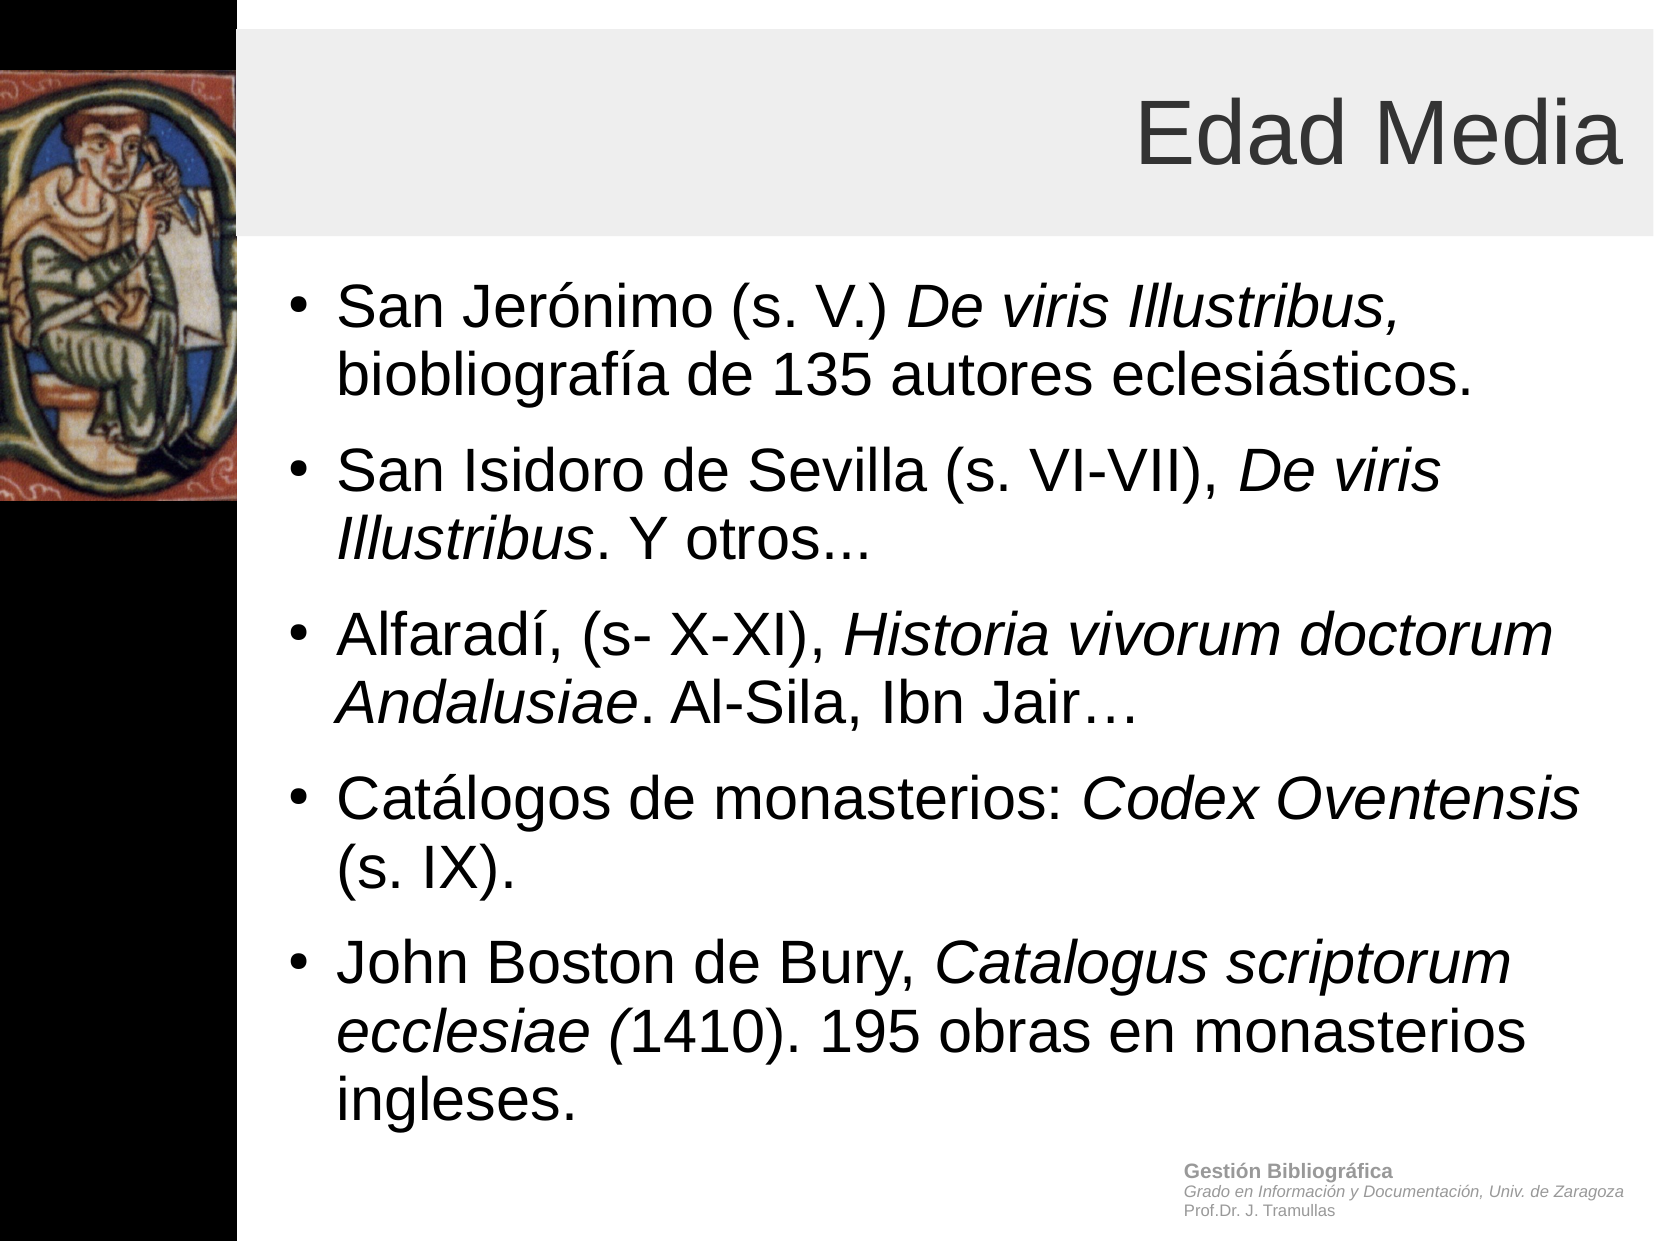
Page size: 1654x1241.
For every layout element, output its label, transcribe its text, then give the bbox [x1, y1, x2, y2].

title Edad Media [236, 29, 1654, 237]
list San Jerónimo (s. V.) De viris Illustribus, biobliografía de 135 autores eclesiásticos. San Isidoro de Sevilla (s. VI-VII), De viris Illustribus. Y otros... Alfaradí, (s- X-XI), Historia vivorum doctorum Andalusiae. Al-Sila, Ibn Jair… Catálogos de monasterios: Codex Oventensis (s. IX). John Boston de Bury, Catalogus scriptorum ecclesiae (1410). 195 obras en monasterios ingleses. [271, 271, 1619, 1134]
picture [0, 70, 237, 501]
